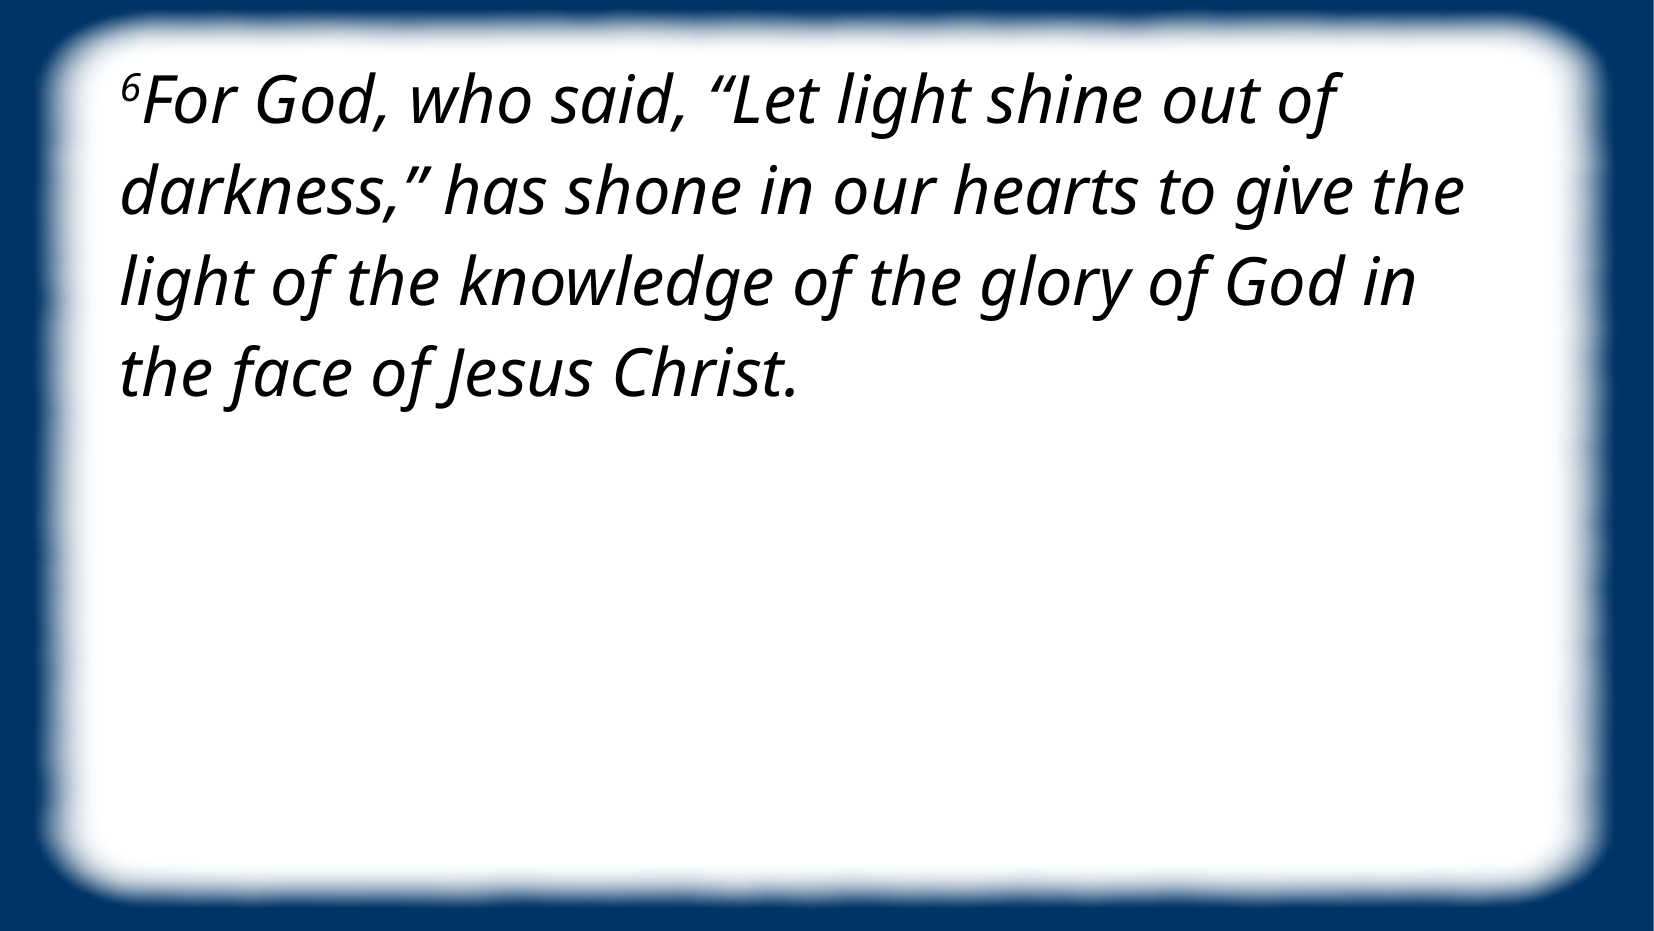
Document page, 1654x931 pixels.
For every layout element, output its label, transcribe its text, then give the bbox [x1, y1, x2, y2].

picture [0, 0, 1654, 931]
text_box 6For God, who said, “Let light shine out of darkness,” has shone in our hearts to give the light of the knowledge of the glory of God in the face of Jesus Christ. [105, 45, 1546, 436]
